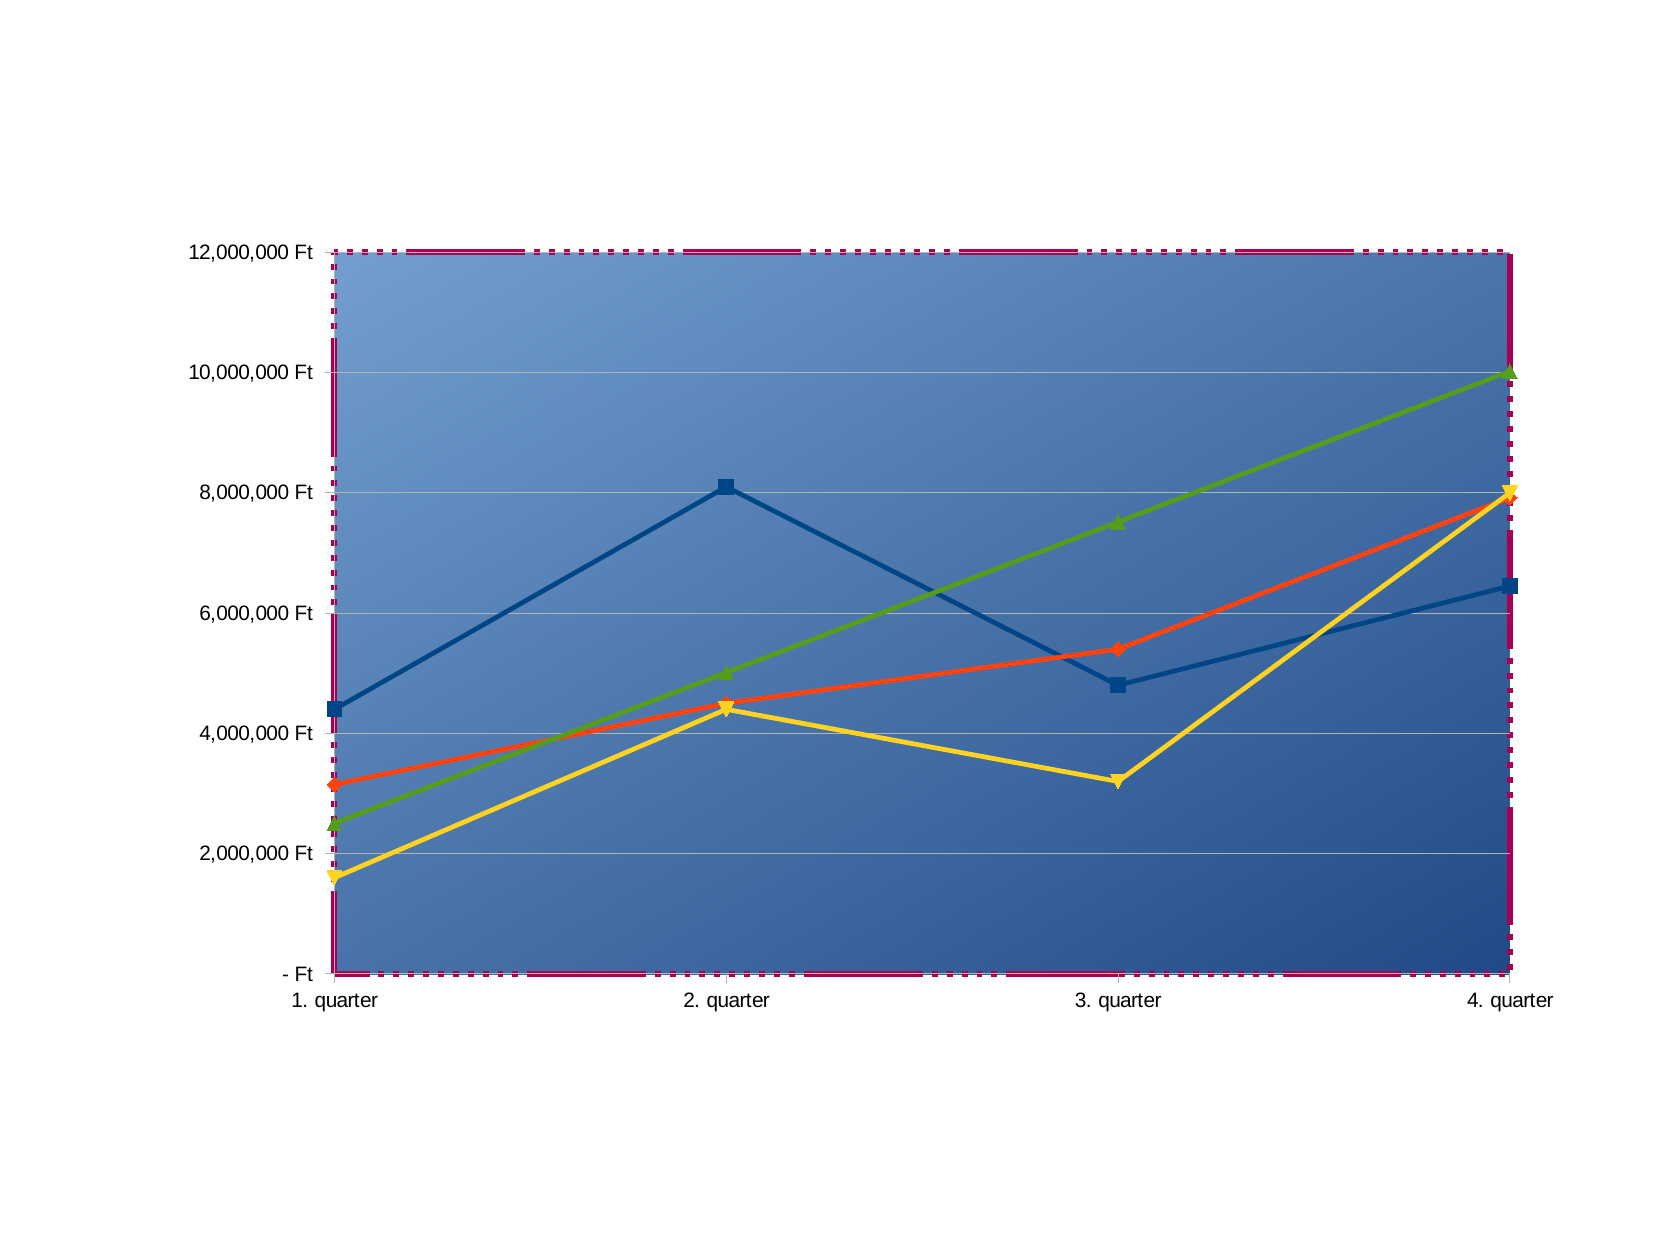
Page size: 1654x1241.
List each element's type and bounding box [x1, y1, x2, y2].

chart [153, 224, 1582, 1029]
